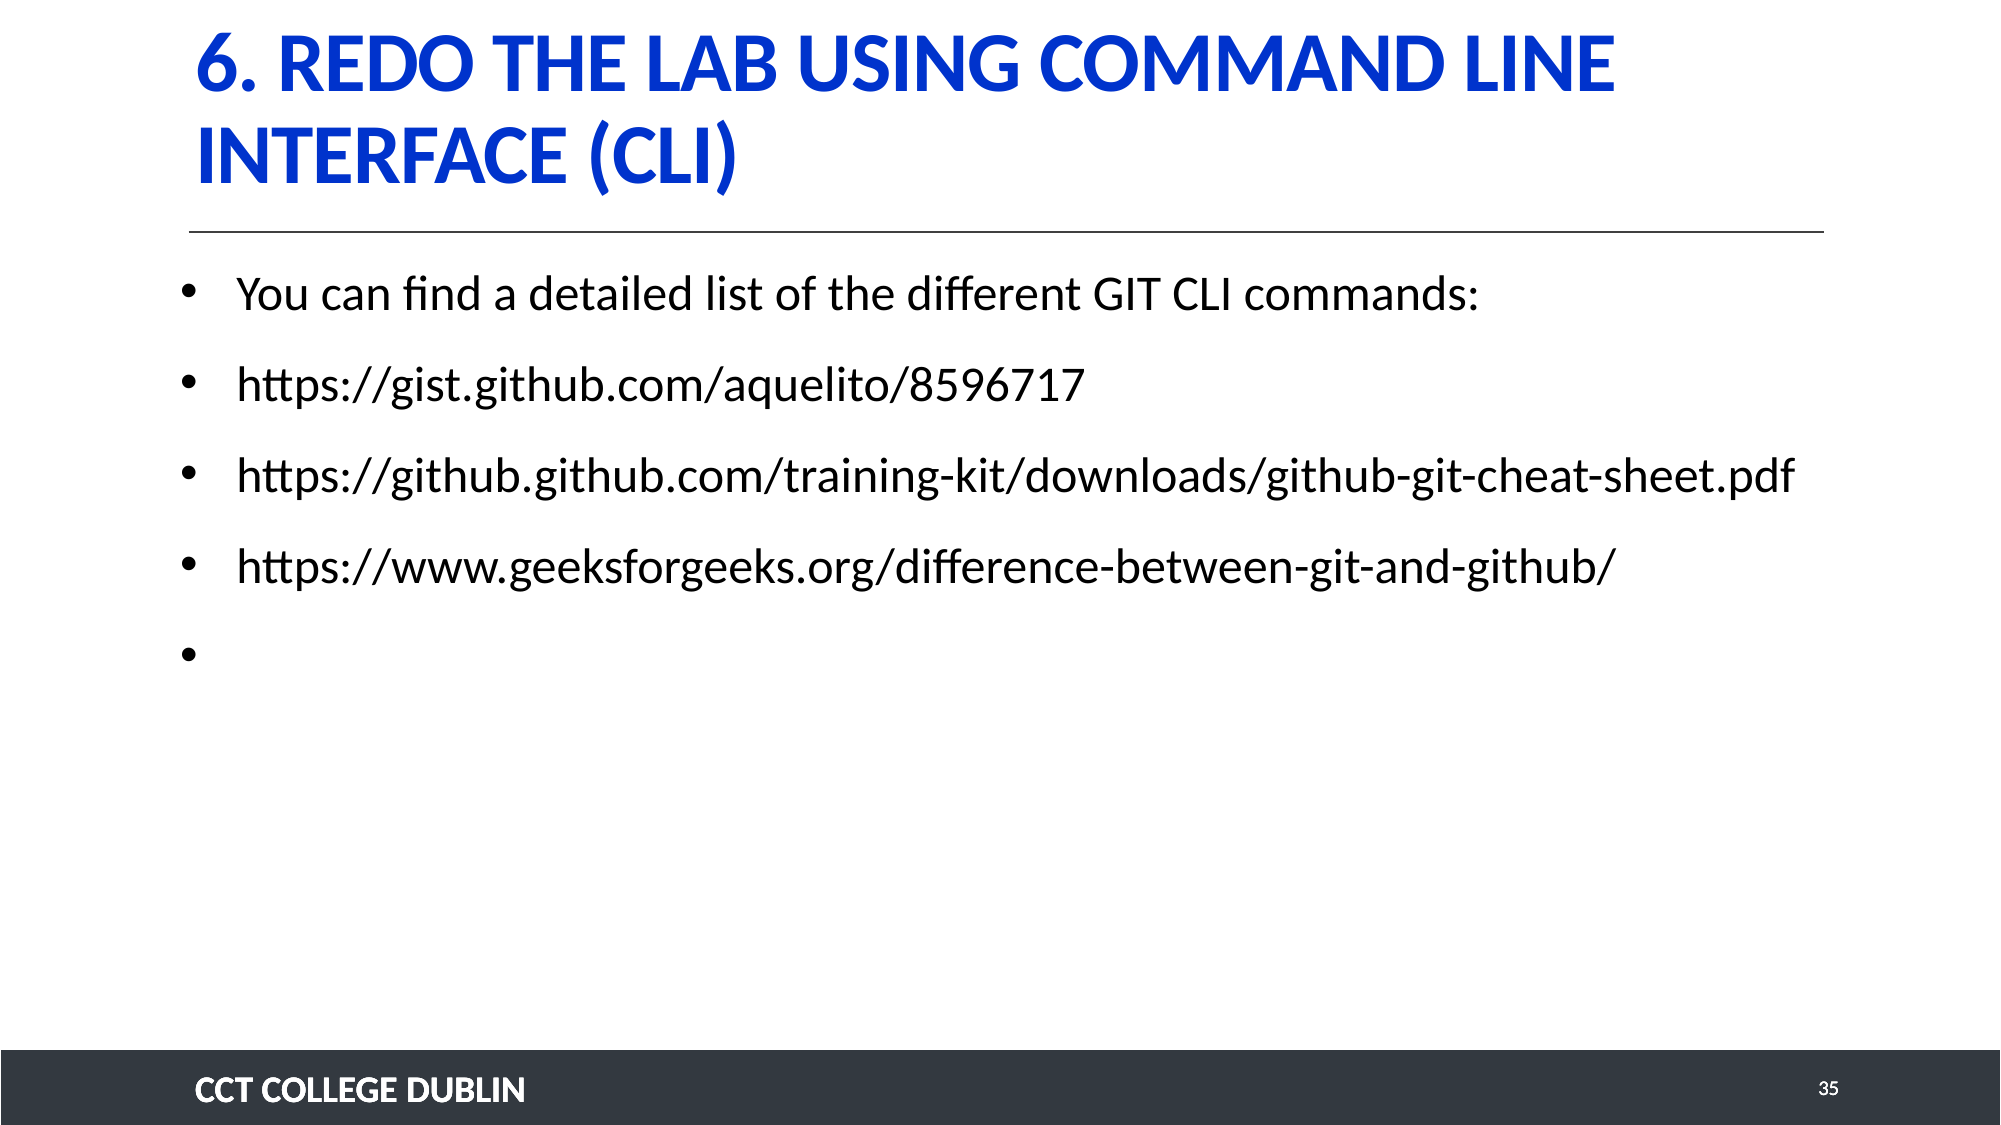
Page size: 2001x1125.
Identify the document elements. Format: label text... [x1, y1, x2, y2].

list You can find a detailed list of the different GIT CLI commands: https://gist.github.com/aquelito/8596717 https://github.github.com/training-kit/downloads/github-git-cheat-sheet.pdf https://www.geeksforgeeks.org/difference-between-git-and-github/ [180, 246, 1831, 1043]
text_box [1803, 1057, 1932, 1118]
title 6. REDO THE LAB USING COMMAND LINE INTERFACE (CLI) [180, 7, 1831, 211]
text_box CCT COLLEGE DUBLIN [180, 1057, 1299, 1118]
